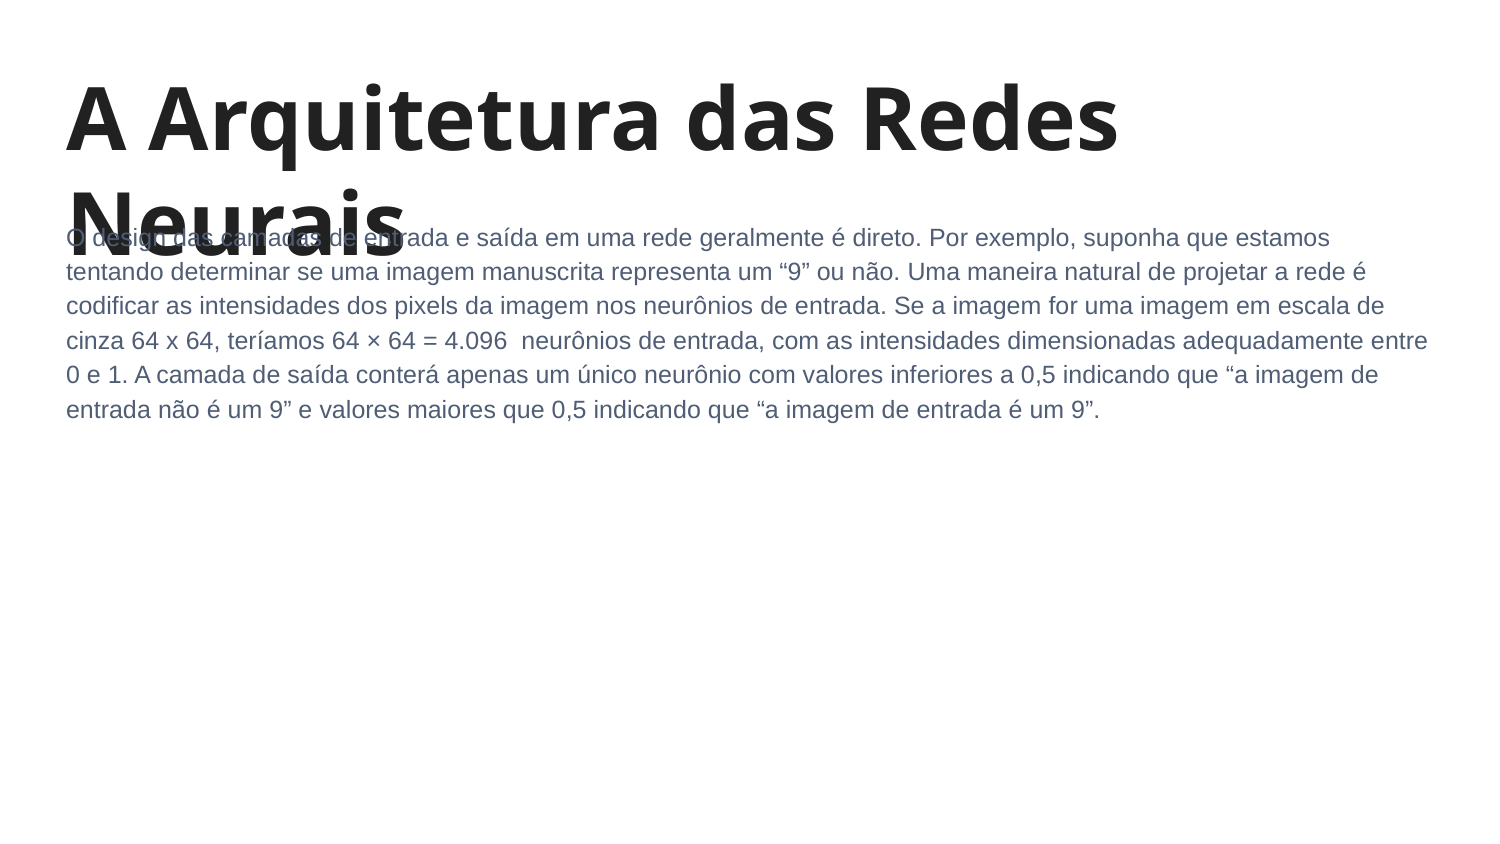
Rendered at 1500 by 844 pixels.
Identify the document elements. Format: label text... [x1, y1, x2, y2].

list O design das camadas de entrada e saída em uma rede geralmente é direto. Por exemplo, suponha que estamos tentando determinar se uma imagem manuscrita representa um “9” ou não. Uma maneira natural de projetar a rede é codificar as intensidades dos pixels da imagem nos neurônios de entrada. Se a imagem for uma imagem em escala de cinza 64 x 64, teríamos 64 × 64 = 4.096 neurônios de entrada, com as intensidades dimensionadas adequadamente entre 0 e 1. A camada de saída conterá apenas um único neurônio com valores inferiores a 0,5 indicando que “a imagem de entrada não é um 9” e valores maiores que 0,5 indicando que “a imagem de entrada é um 9”. [51, 201, 1449, 750]
title A Arquitetura das Redes Neurais [51, 48, 1449, 180]
